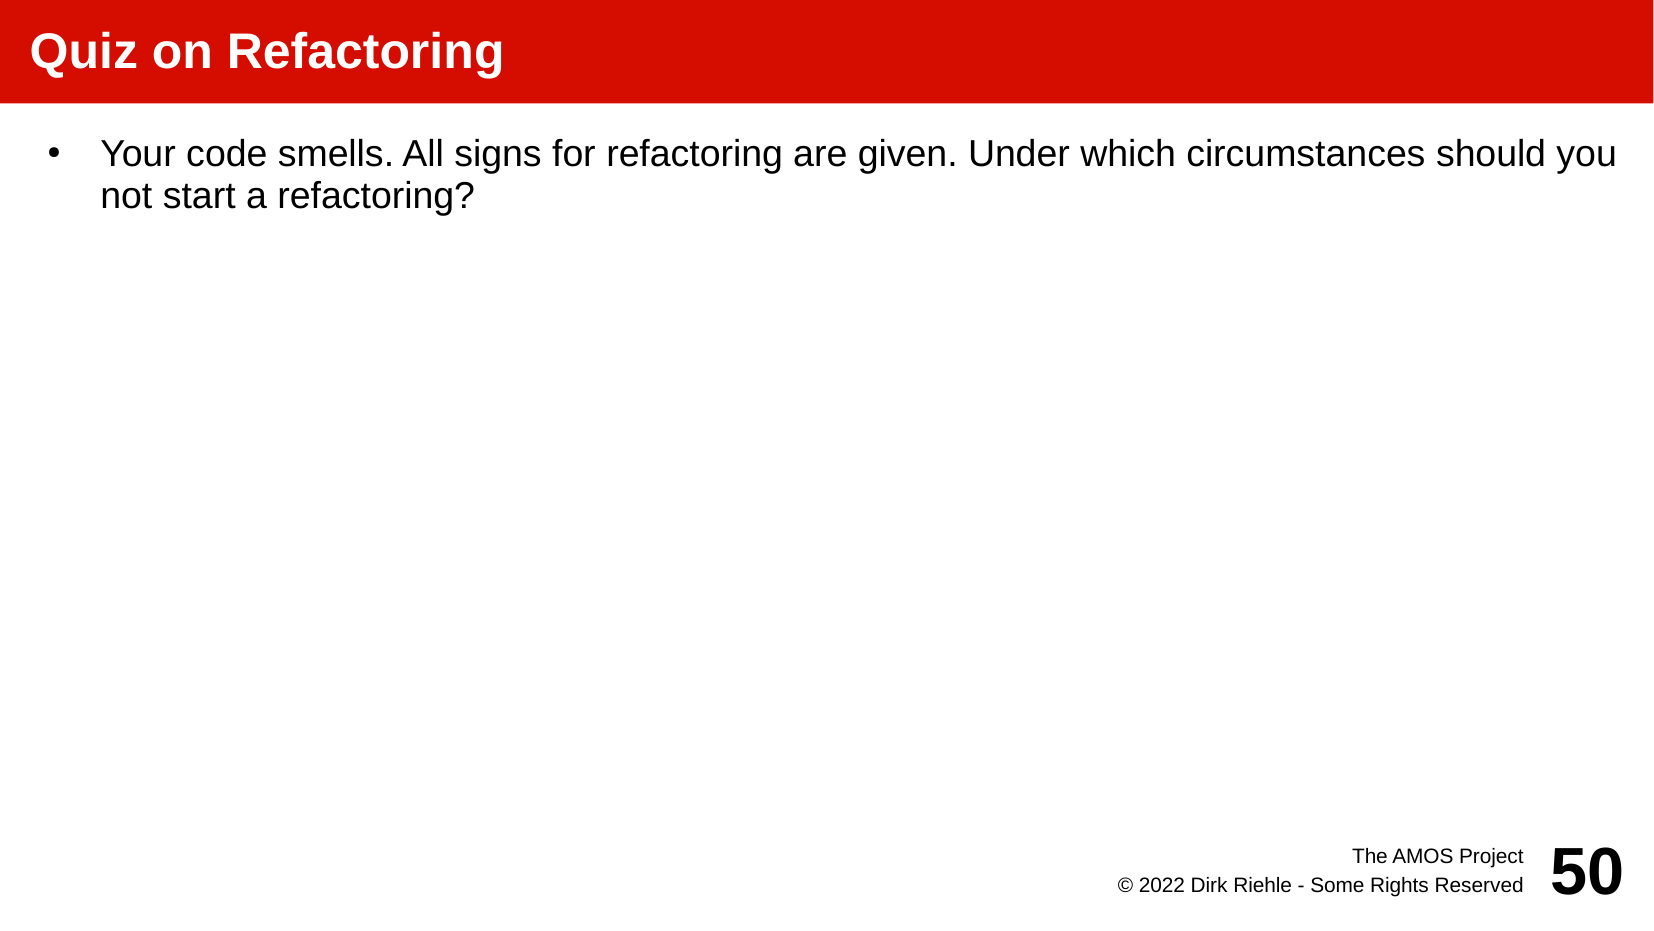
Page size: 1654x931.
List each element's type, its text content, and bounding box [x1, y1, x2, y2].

list Your code smells. All signs for refactoring are given. Under which circumstances should you not start a refactoring? [29, 132, 1625, 813]
title Quiz on Refactoring [0, 0, 1654, 104]
